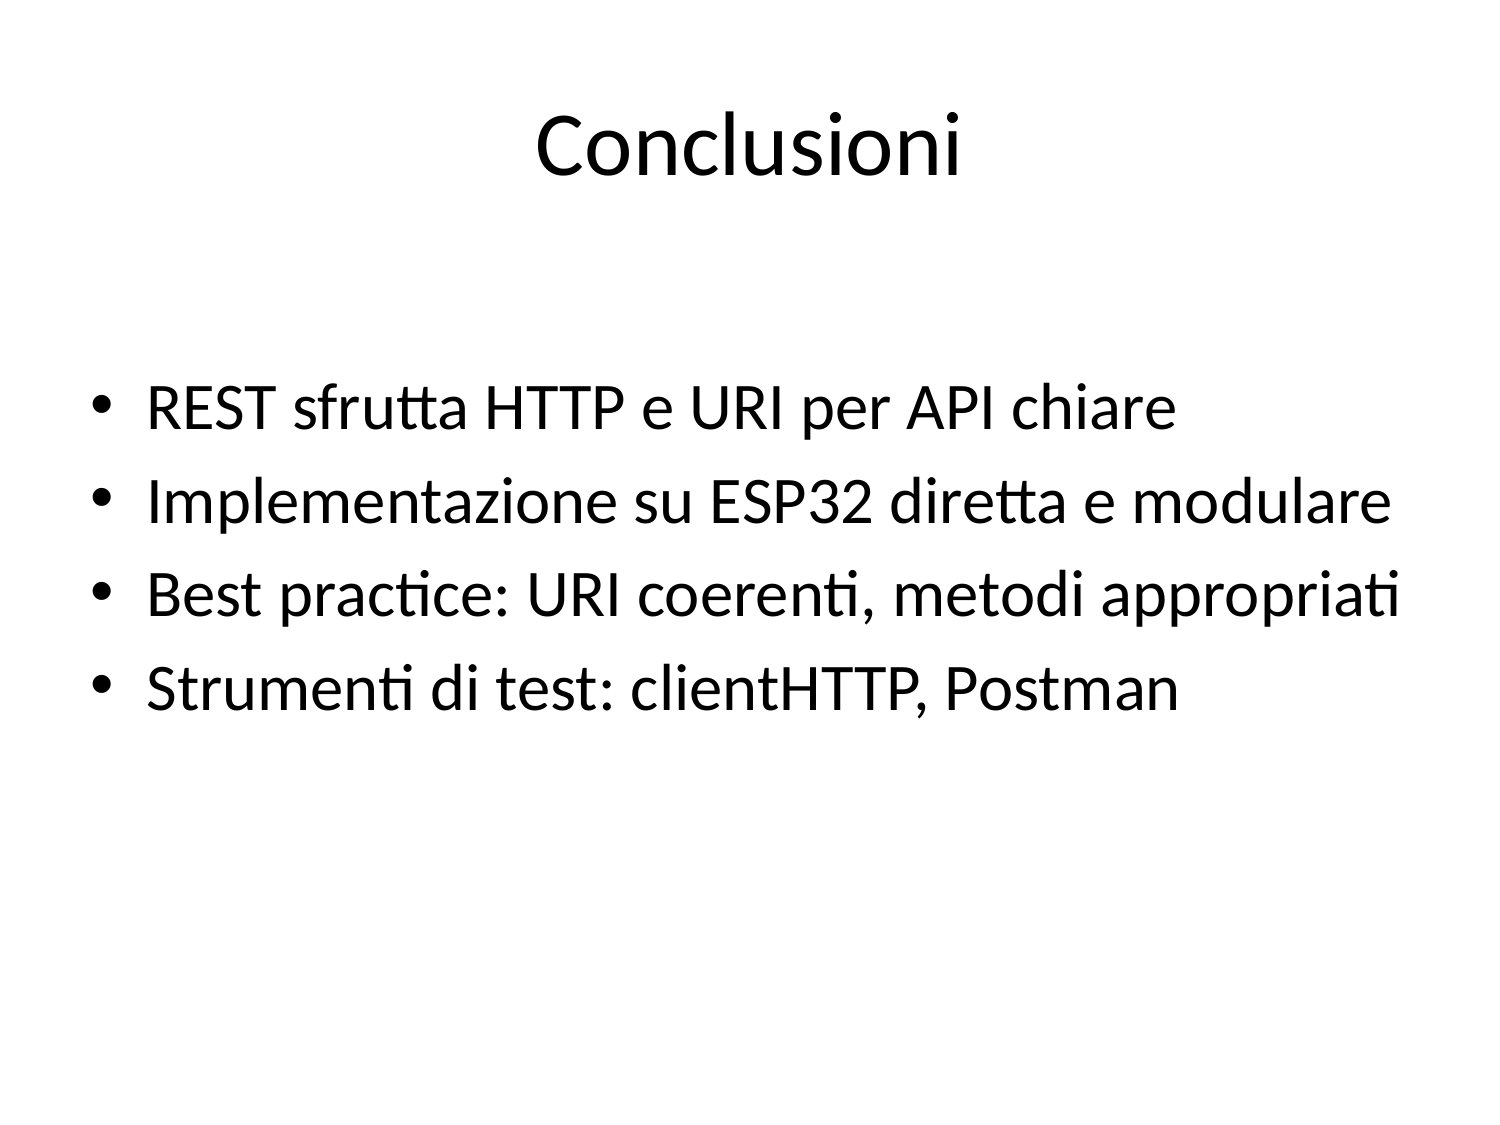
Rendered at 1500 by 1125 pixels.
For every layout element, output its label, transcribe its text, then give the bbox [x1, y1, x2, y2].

list REST sfrutta HTTP e URI per API chiare Implementazione su ESP32 diretta e modulare Best practice: URI coerenti, metodi appropriati Strumenti di test: clientHTTP, Postman [75, 262, 1425, 1005]
title Conclusioni [75, 45, 1425, 233]
